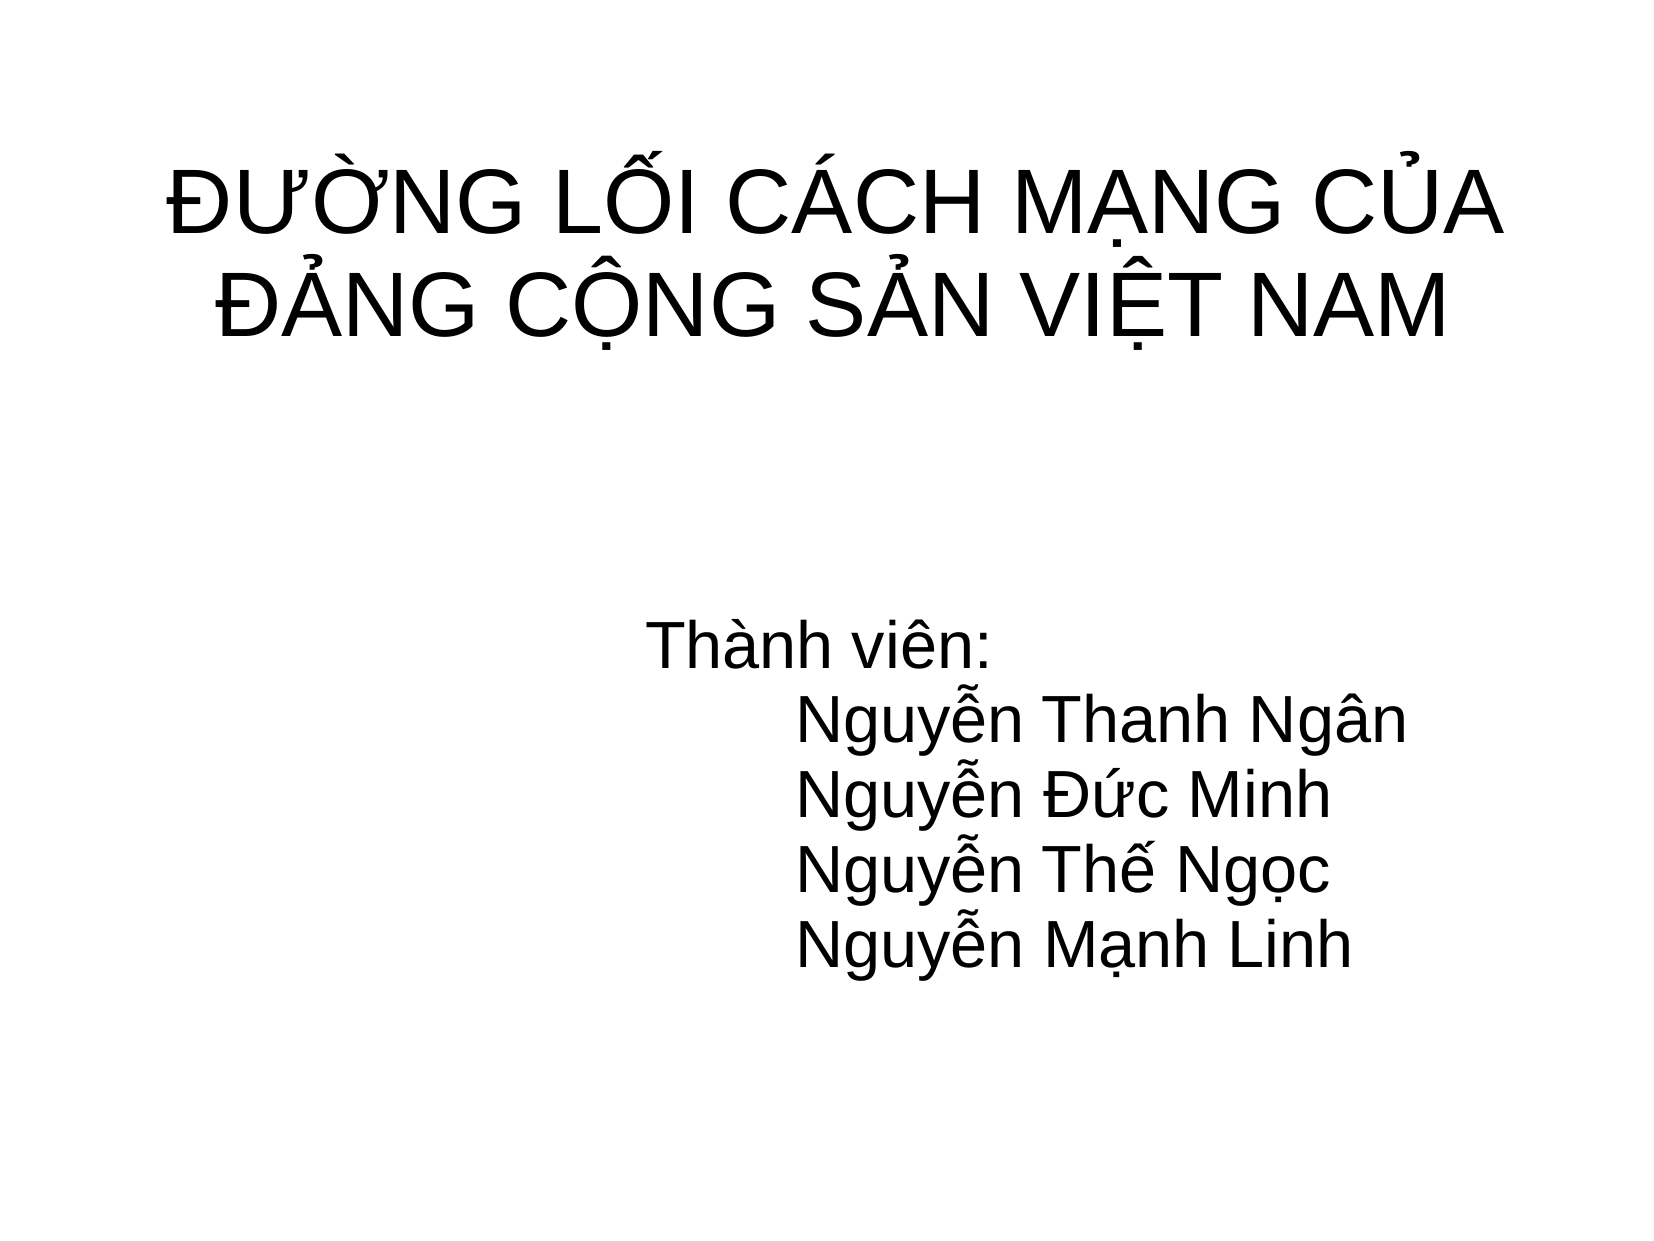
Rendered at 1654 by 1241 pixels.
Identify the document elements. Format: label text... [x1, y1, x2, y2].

subtitle Thành viên: Nguyễn Thanh Ngân Nguyễn Đức Minh Nguyễn Thế Ngọc Nguyễn Mạnh Linh [75, 435, 1564, 1155]
title ĐƯỜNG LỐI CÁCH MẠNG CỦA ĐẢNG CỘNG SẢN VIỆT NAM [90, 149, 1579, 357]
